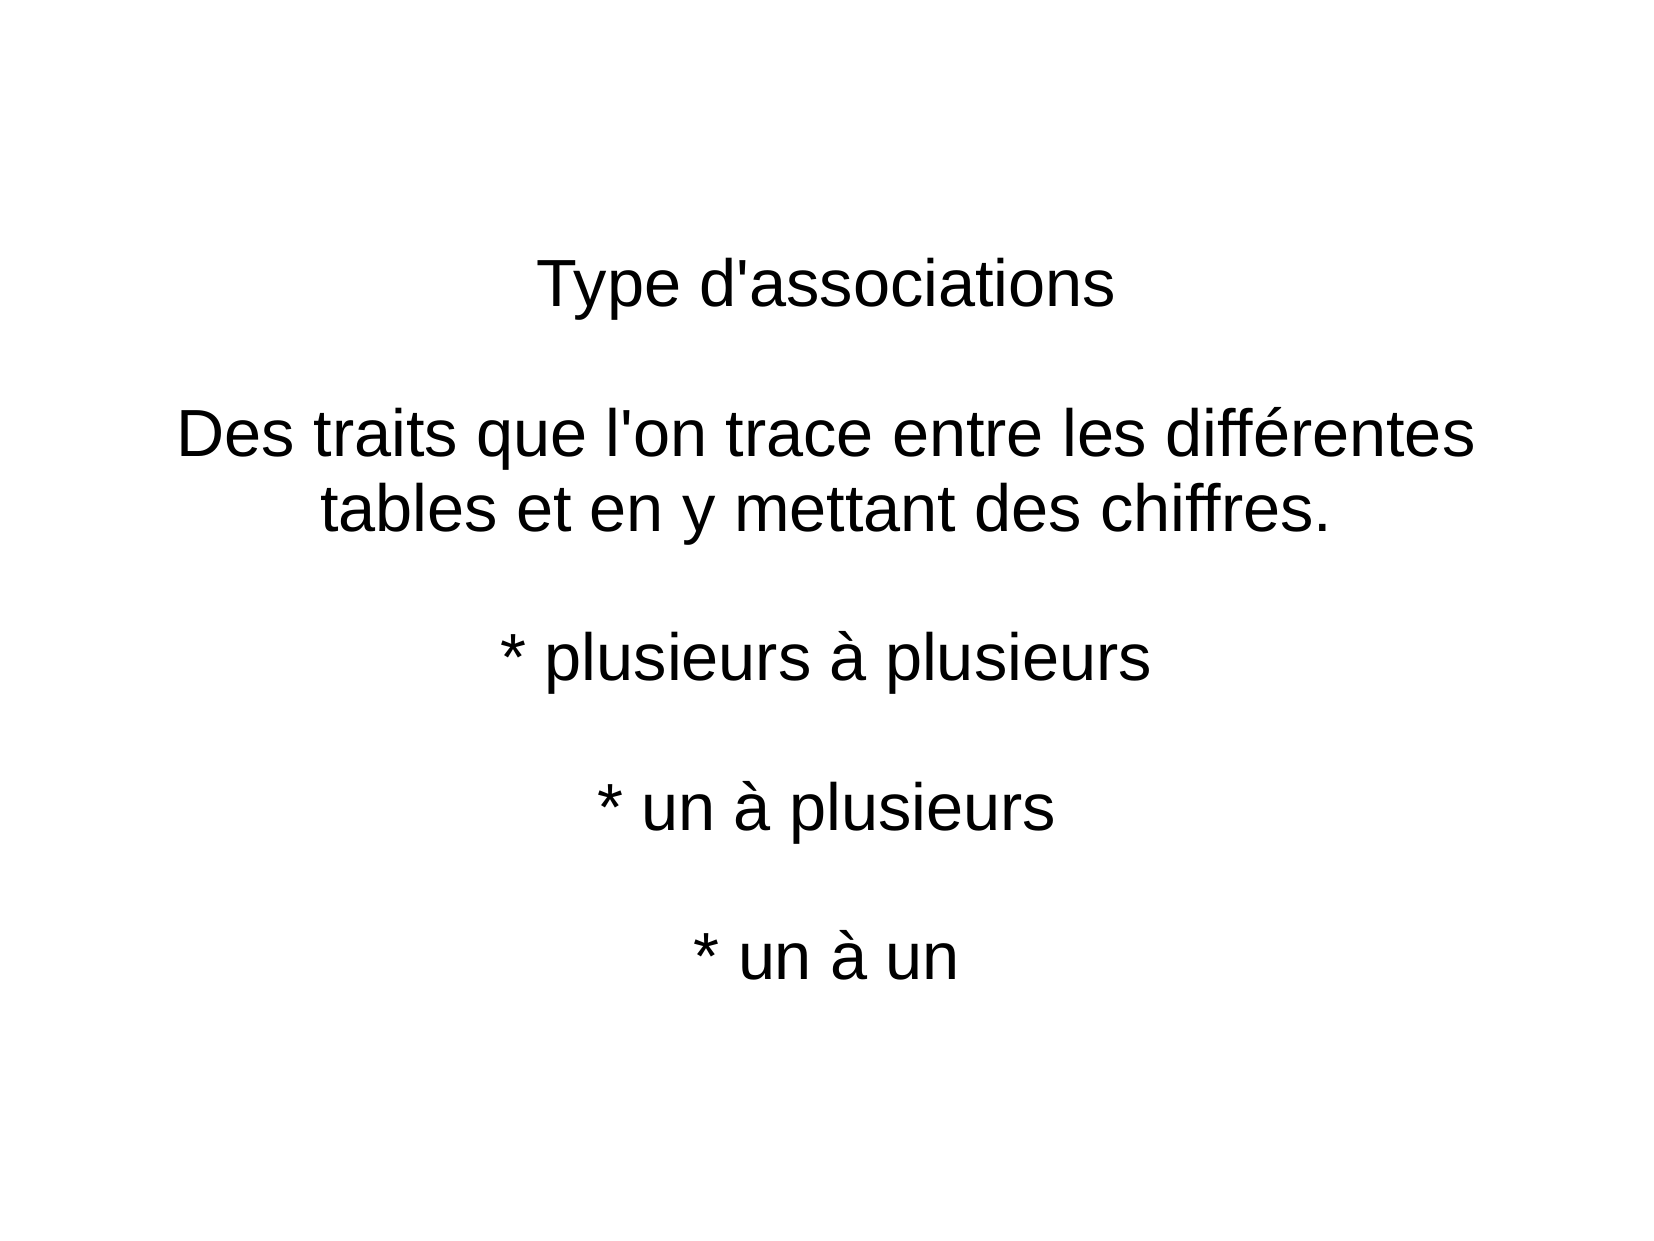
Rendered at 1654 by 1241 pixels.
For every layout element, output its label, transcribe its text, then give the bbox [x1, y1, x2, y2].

subtitle Type d'associations Des traits que l'on trace entre les différentes tables et en y mettant des chiffres. * plusieurs à plusieurs * un à plusieurs * un à un [82, 35, 1571, 1205]
